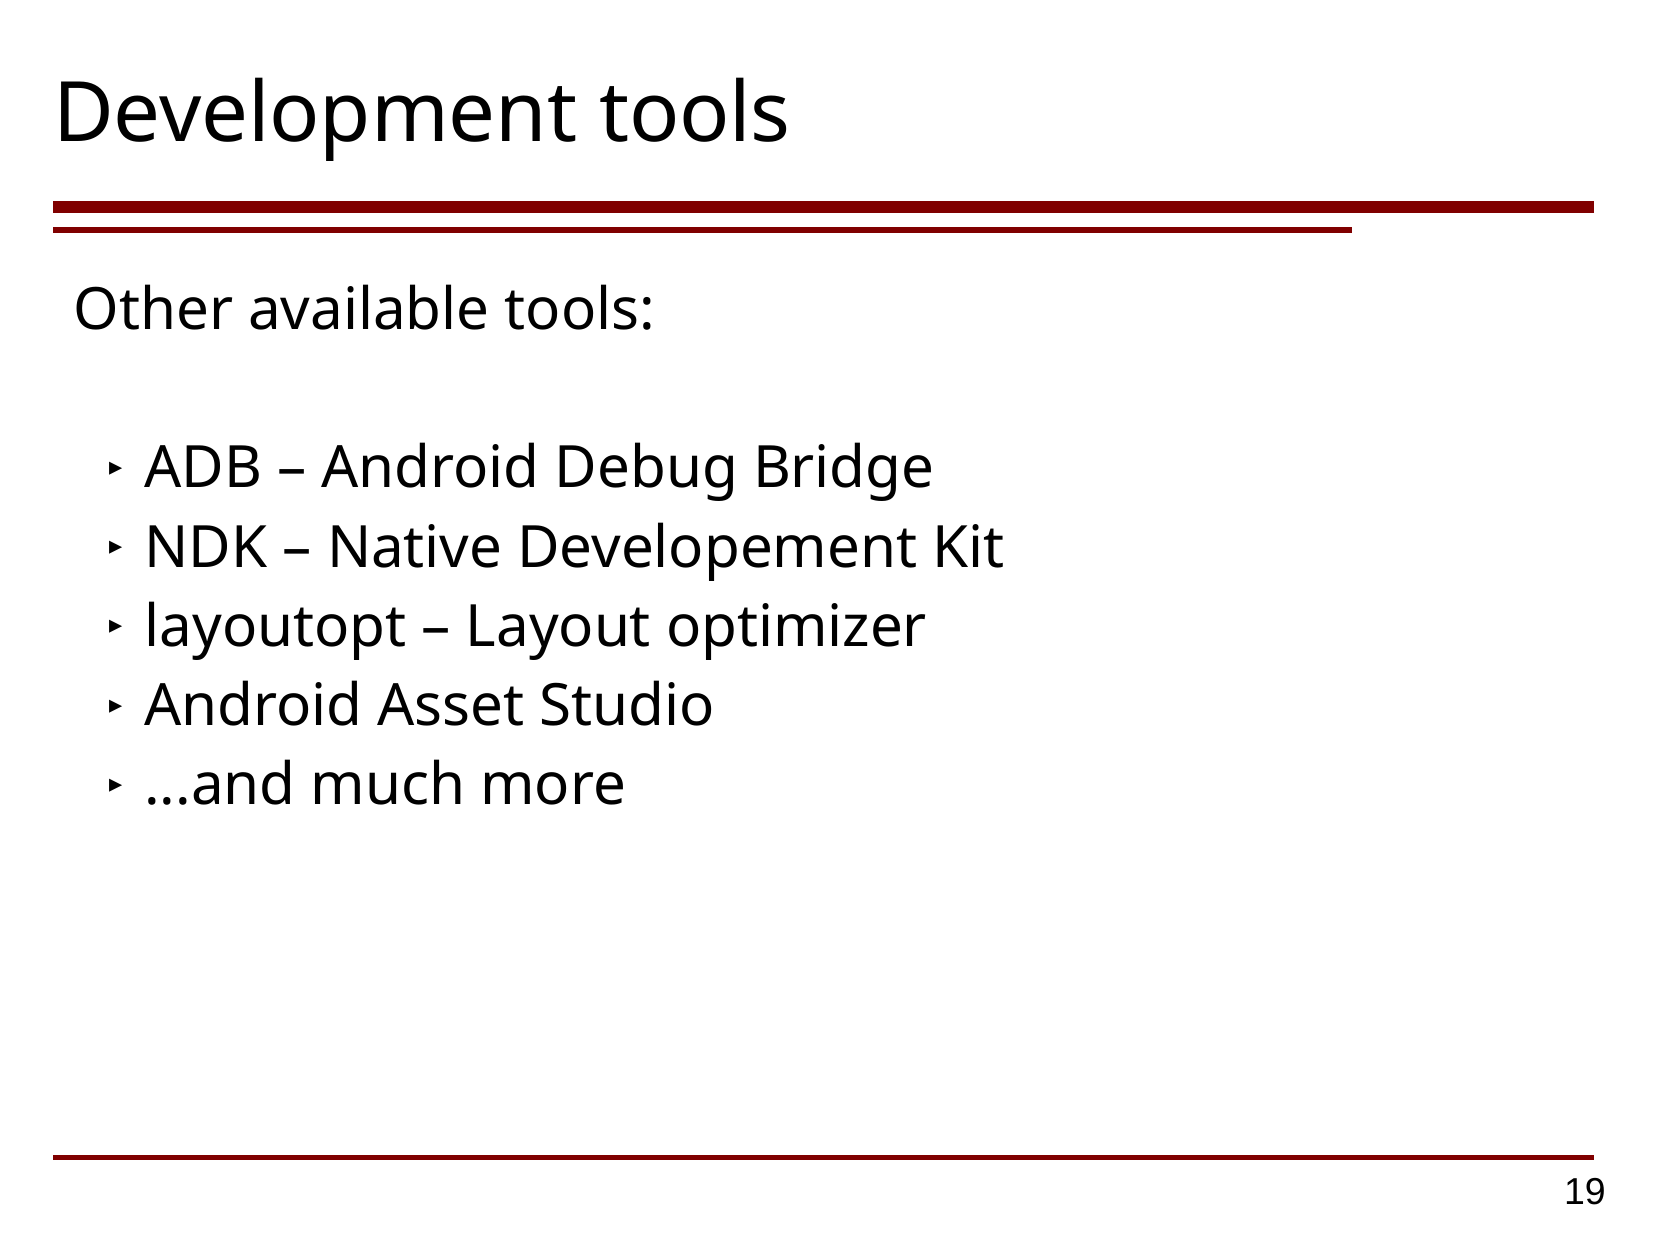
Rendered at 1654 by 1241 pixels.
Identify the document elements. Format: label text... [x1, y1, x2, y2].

text_box Other available tools: ADB – Android Debug Bridge NDK – Native Developement Kit layoutopt – Layout optimizer Android Asset Studio ...and much more [59, 259, 987, 821]
subtitle Development tools [53, 48, 1542, 172]
text_box <number> [35, 1163, 1654, 1221]
